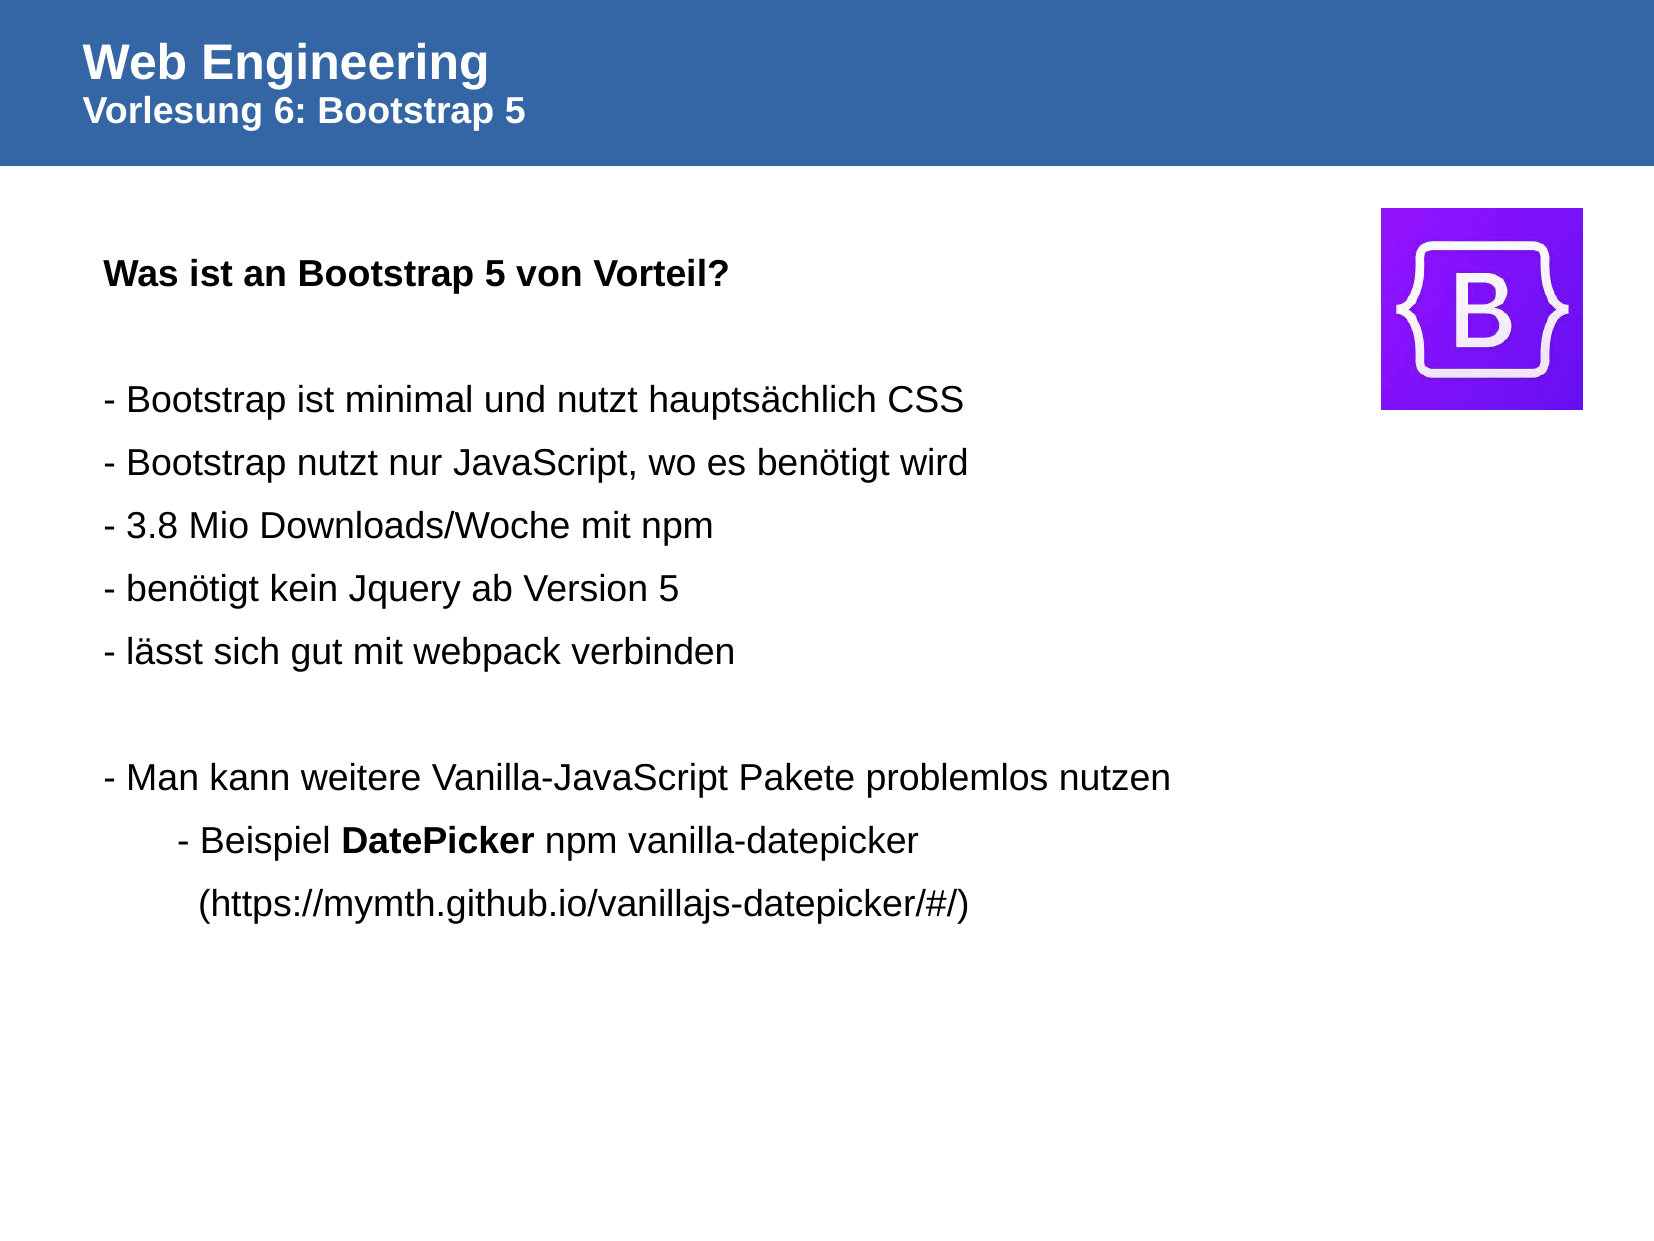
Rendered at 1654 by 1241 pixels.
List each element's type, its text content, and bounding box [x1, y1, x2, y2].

title Web Engineering Vorlesung 6: Bootstrap 5 [82, 0, 1571, 166]
text_box Was ist an Bootstrap 5 von Vorteil? - Bootstrap ist minimal und nutzt hauptsächlich CSS - Bootstrap nutzt nur JavaScript, wo es benötigt wird - 3.8 Mio Downloads/Woche mit npm - benötigt kein Jquery ab Version 5 - lässt sich gut mit webpack verbinden - Man kann weitere Vanilla-JavaScript Pakete problemlos nutzen - Beispiel DatePicker npm vanilla-datepicker (https://mymth.github.io/vanillajs-datepicker/#/) [88, 224, 1595, 1058]
picture [1381, 208, 1583, 410]
